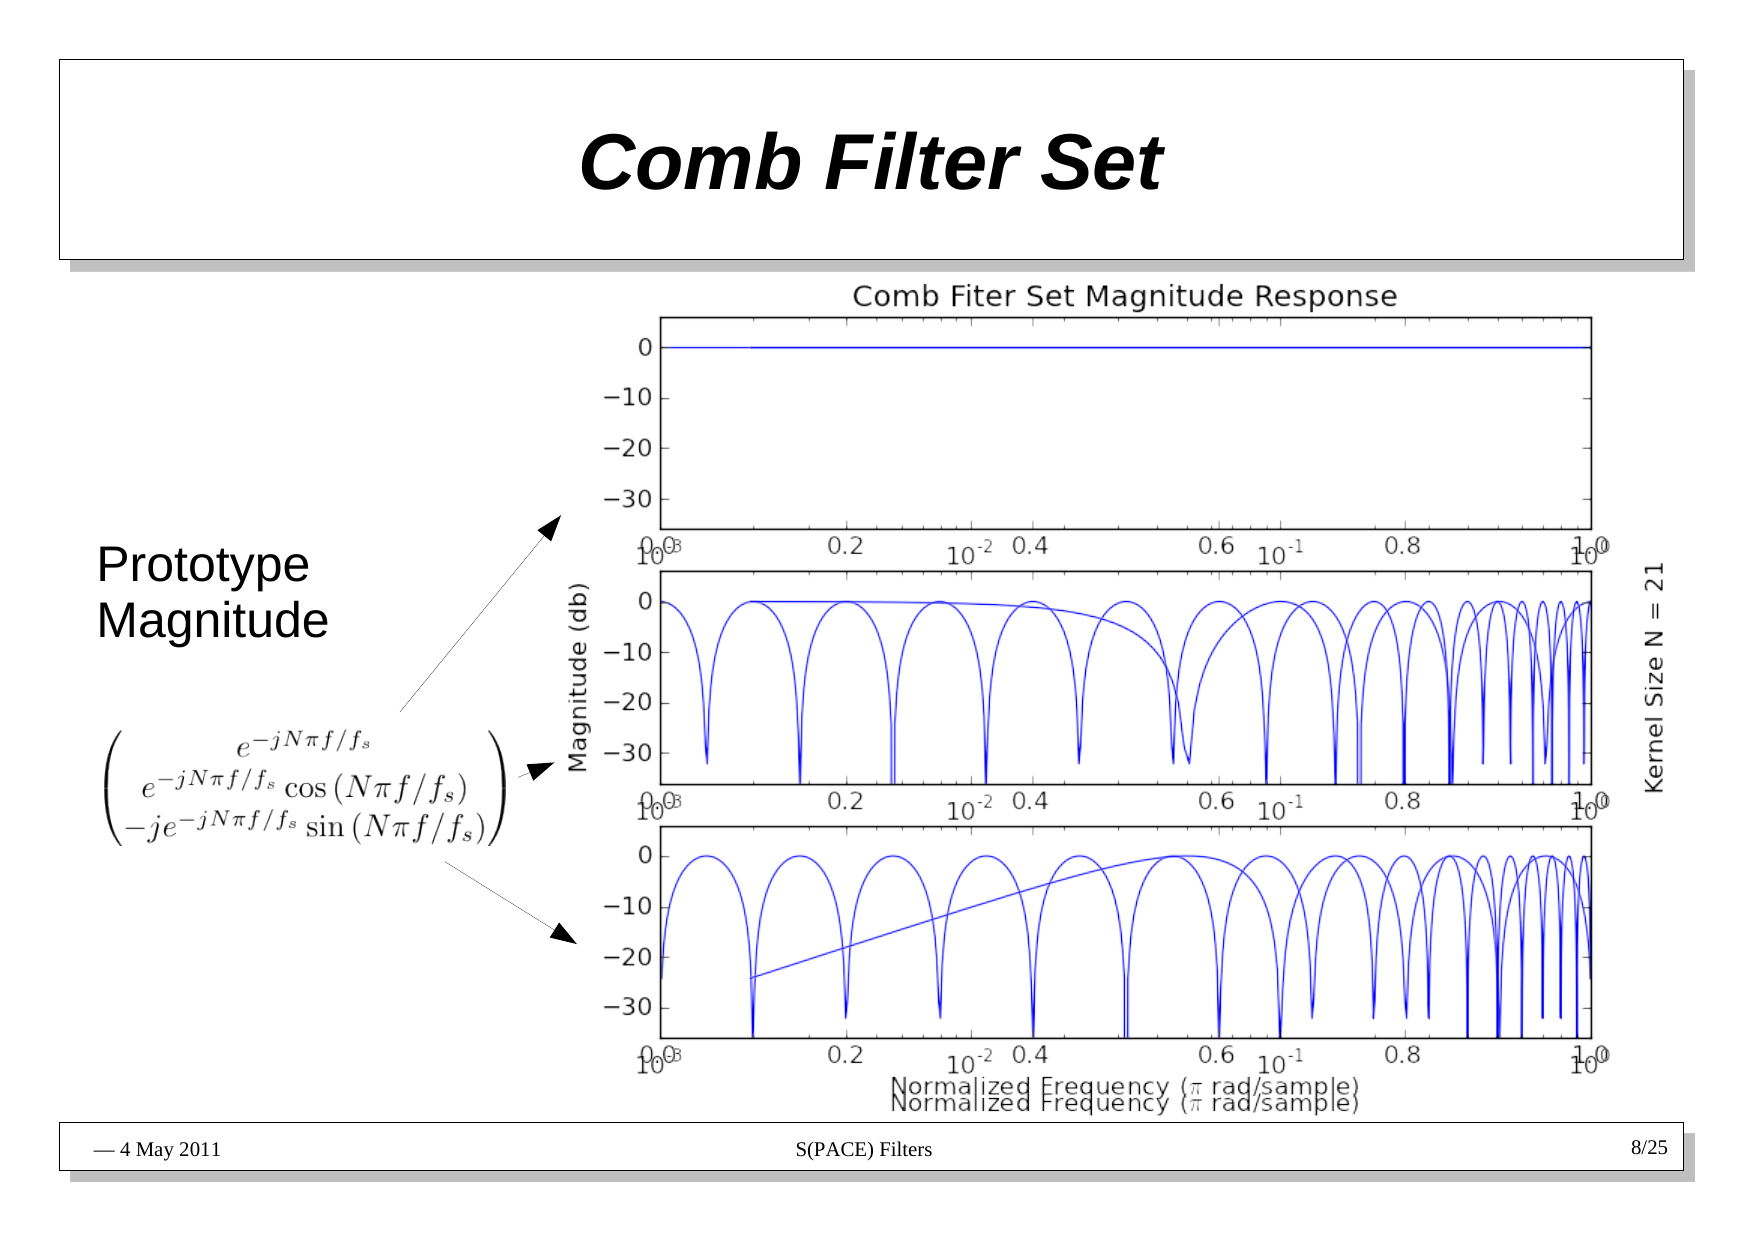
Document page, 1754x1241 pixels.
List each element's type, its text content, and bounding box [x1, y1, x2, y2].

text_box Prototype Magnitude [96, 536, 366, 648]
picture [510, 227, 1711, 1128]
title Comb Filter Set [59, 59, 1684, 266]
picture [104, 727, 506, 846]
